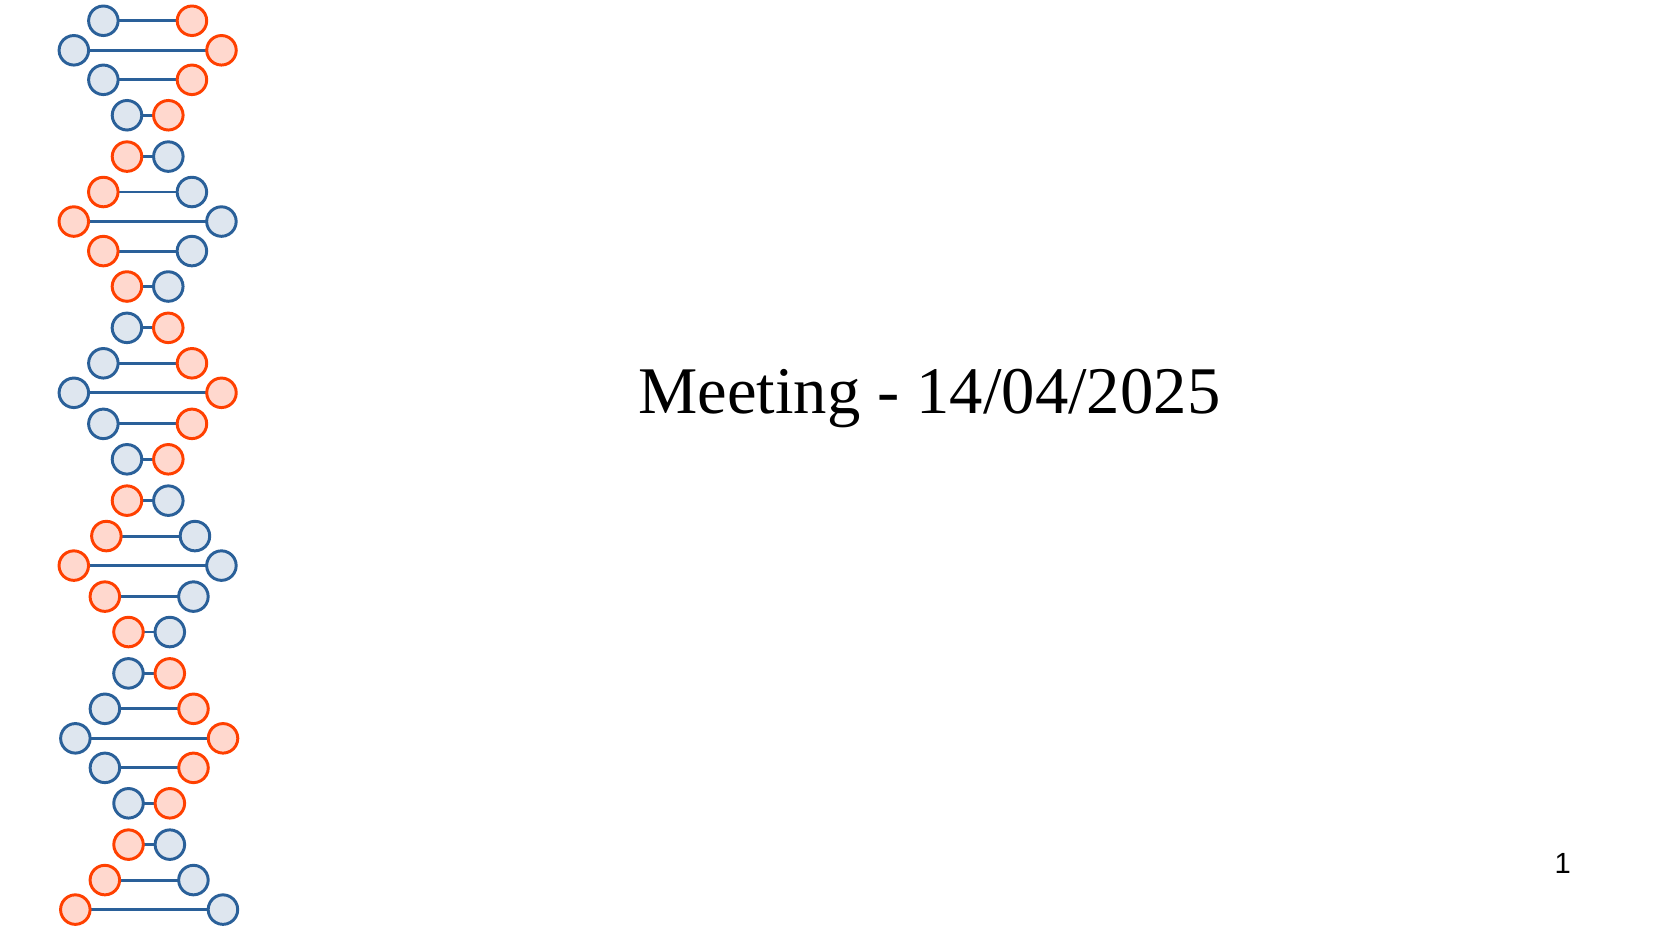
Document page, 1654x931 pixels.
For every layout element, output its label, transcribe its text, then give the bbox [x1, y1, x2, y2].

subtitle Meeting - 14/04/2025 [265, 35, 1595, 748]
